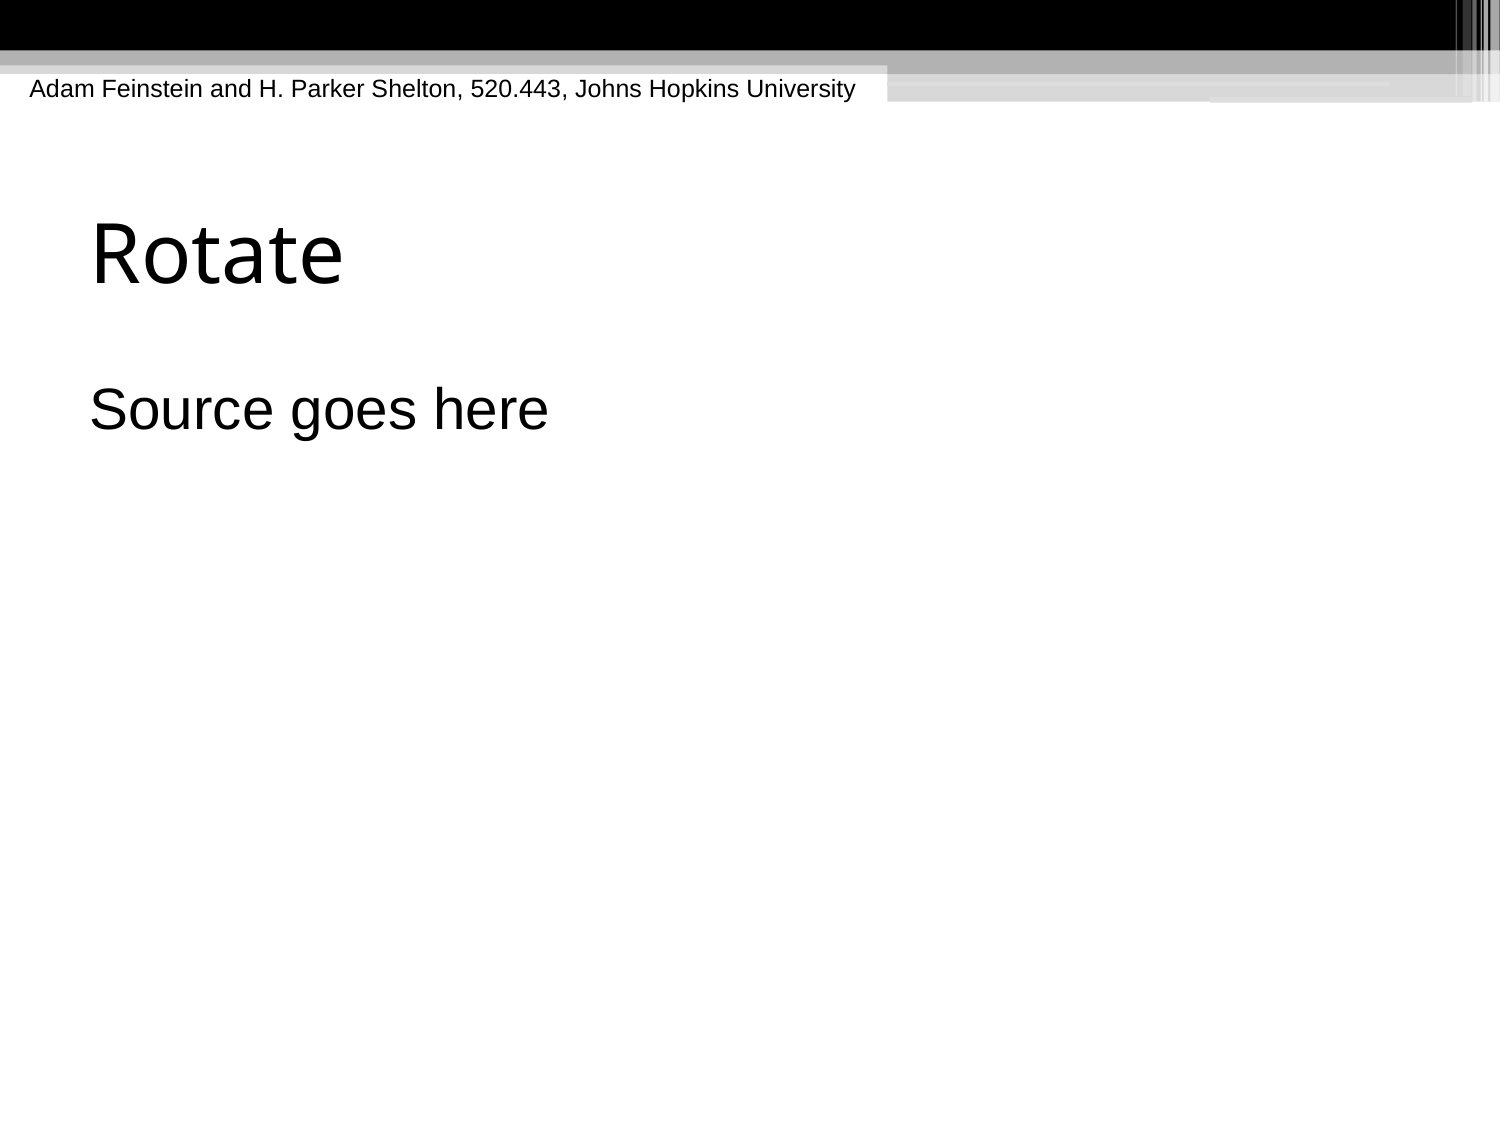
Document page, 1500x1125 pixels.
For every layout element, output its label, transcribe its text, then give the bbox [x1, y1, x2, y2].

text_box Adam Feinstein and H. Parker Shelton, 520.443, Johns Hopkins University [0, 67, 888, 110]
title Rotate [75, 187, 1425, 363]
list Source goes here [75, 368, 1425, 1079]
